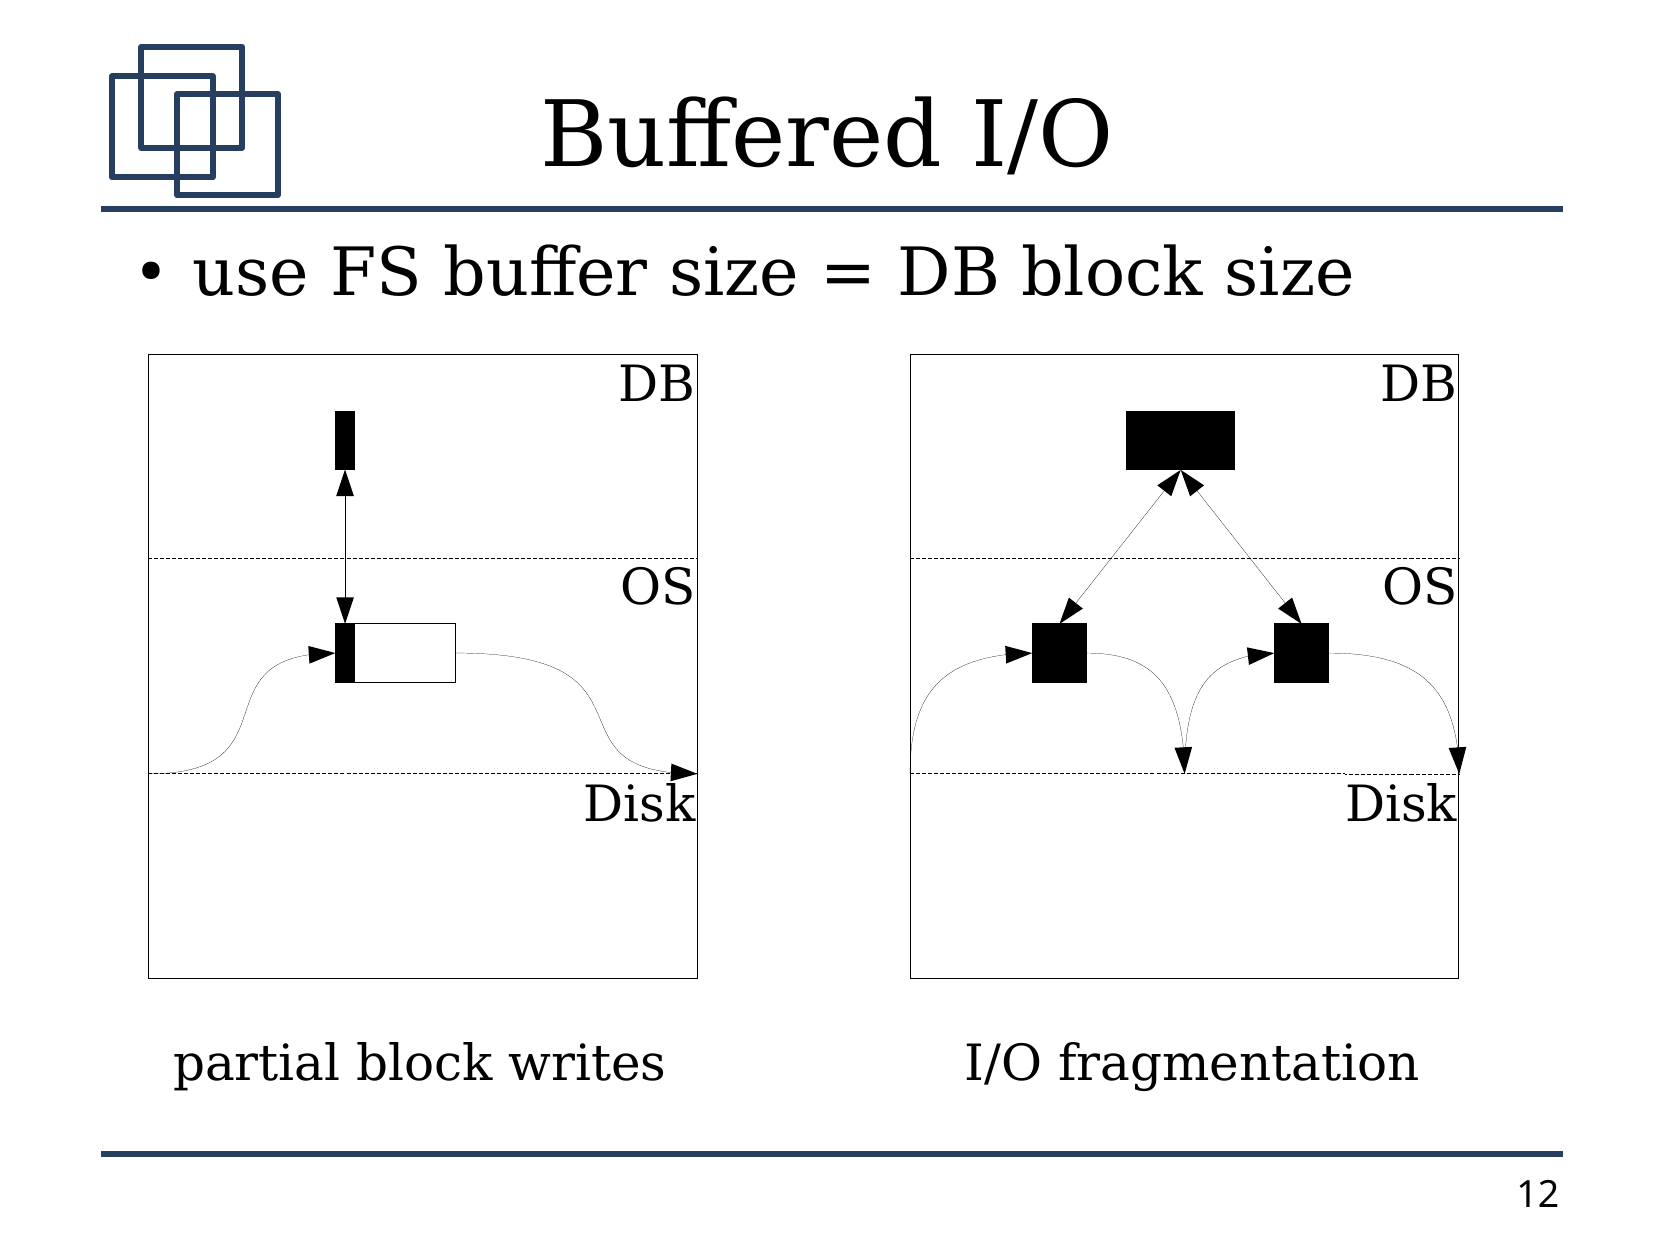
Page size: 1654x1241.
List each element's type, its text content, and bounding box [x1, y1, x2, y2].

text_box I/O fragmentation [964, 1033, 1422, 1093]
text_box Disk [583, 774, 696, 833]
text_box Disk [1345, 774, 1458, 833]
text_box OS [620, 558, 697, 617]
text_box [1274, 623, 1329, 683]
text_box OS [1382, 558, 1458, 617]
text_box DB [618, 354, 696, 413]
text_box [335, 623, 355, 683]
title Buffered I/O [121, 31, 1534, 233]
text_box partial block writes [173, 1033, 668, 1093]
text_box DB [1379, 354, 1457, 413]
text_box [1032, 623, 1087, 683]
text_box [335, 411, 355, 470]
text_box [1126, 411, 1235, 470]
list use FS buffer size = DB block size [121, 233, 1534, 317]
